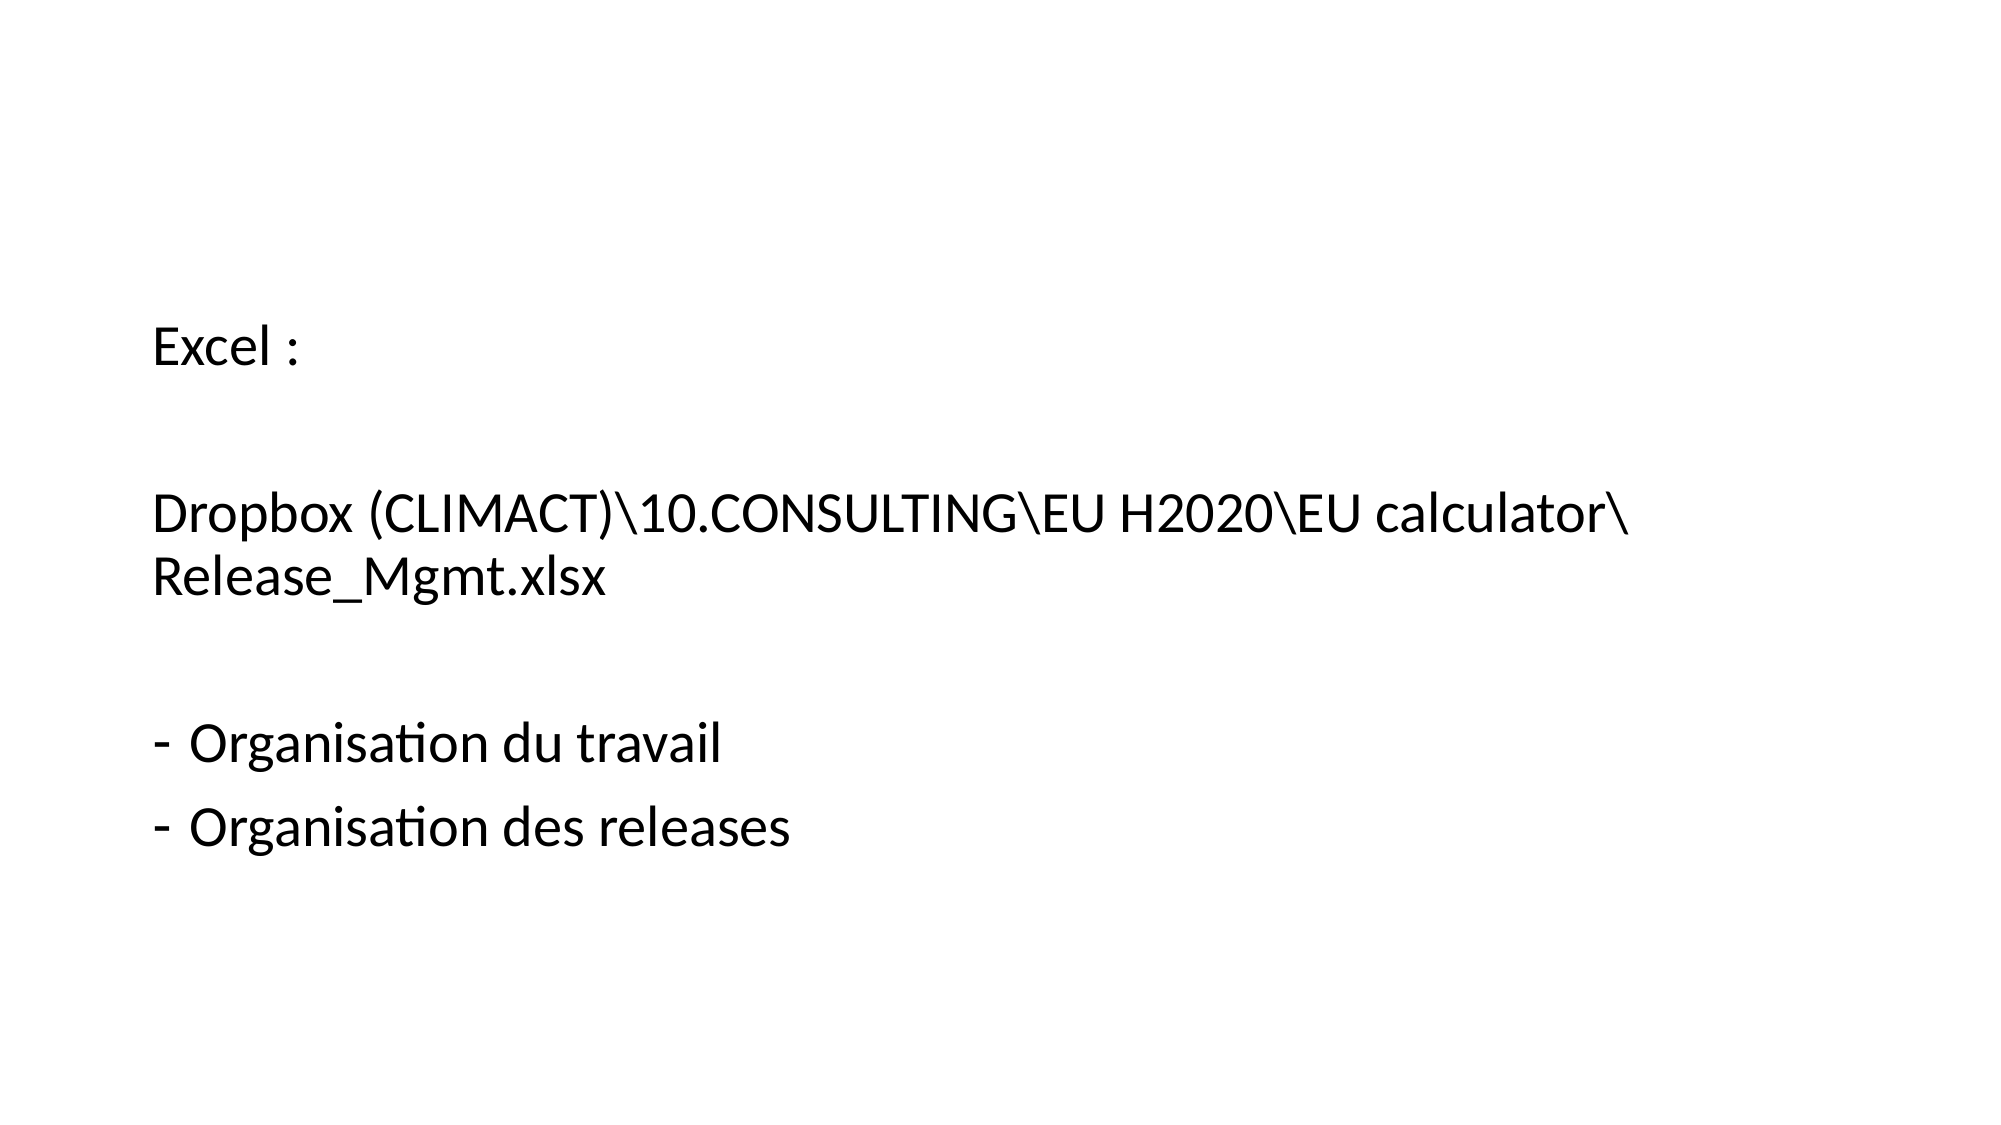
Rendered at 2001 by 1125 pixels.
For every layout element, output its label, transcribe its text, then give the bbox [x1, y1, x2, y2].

list Excel : Dropbox (CLIMACT)\10.CONSULTING\EU H2020\EU calculator\Release_Mgmt.xlsx Organisation du travail Organisation des releases [137, 307, 1863, 1022]
